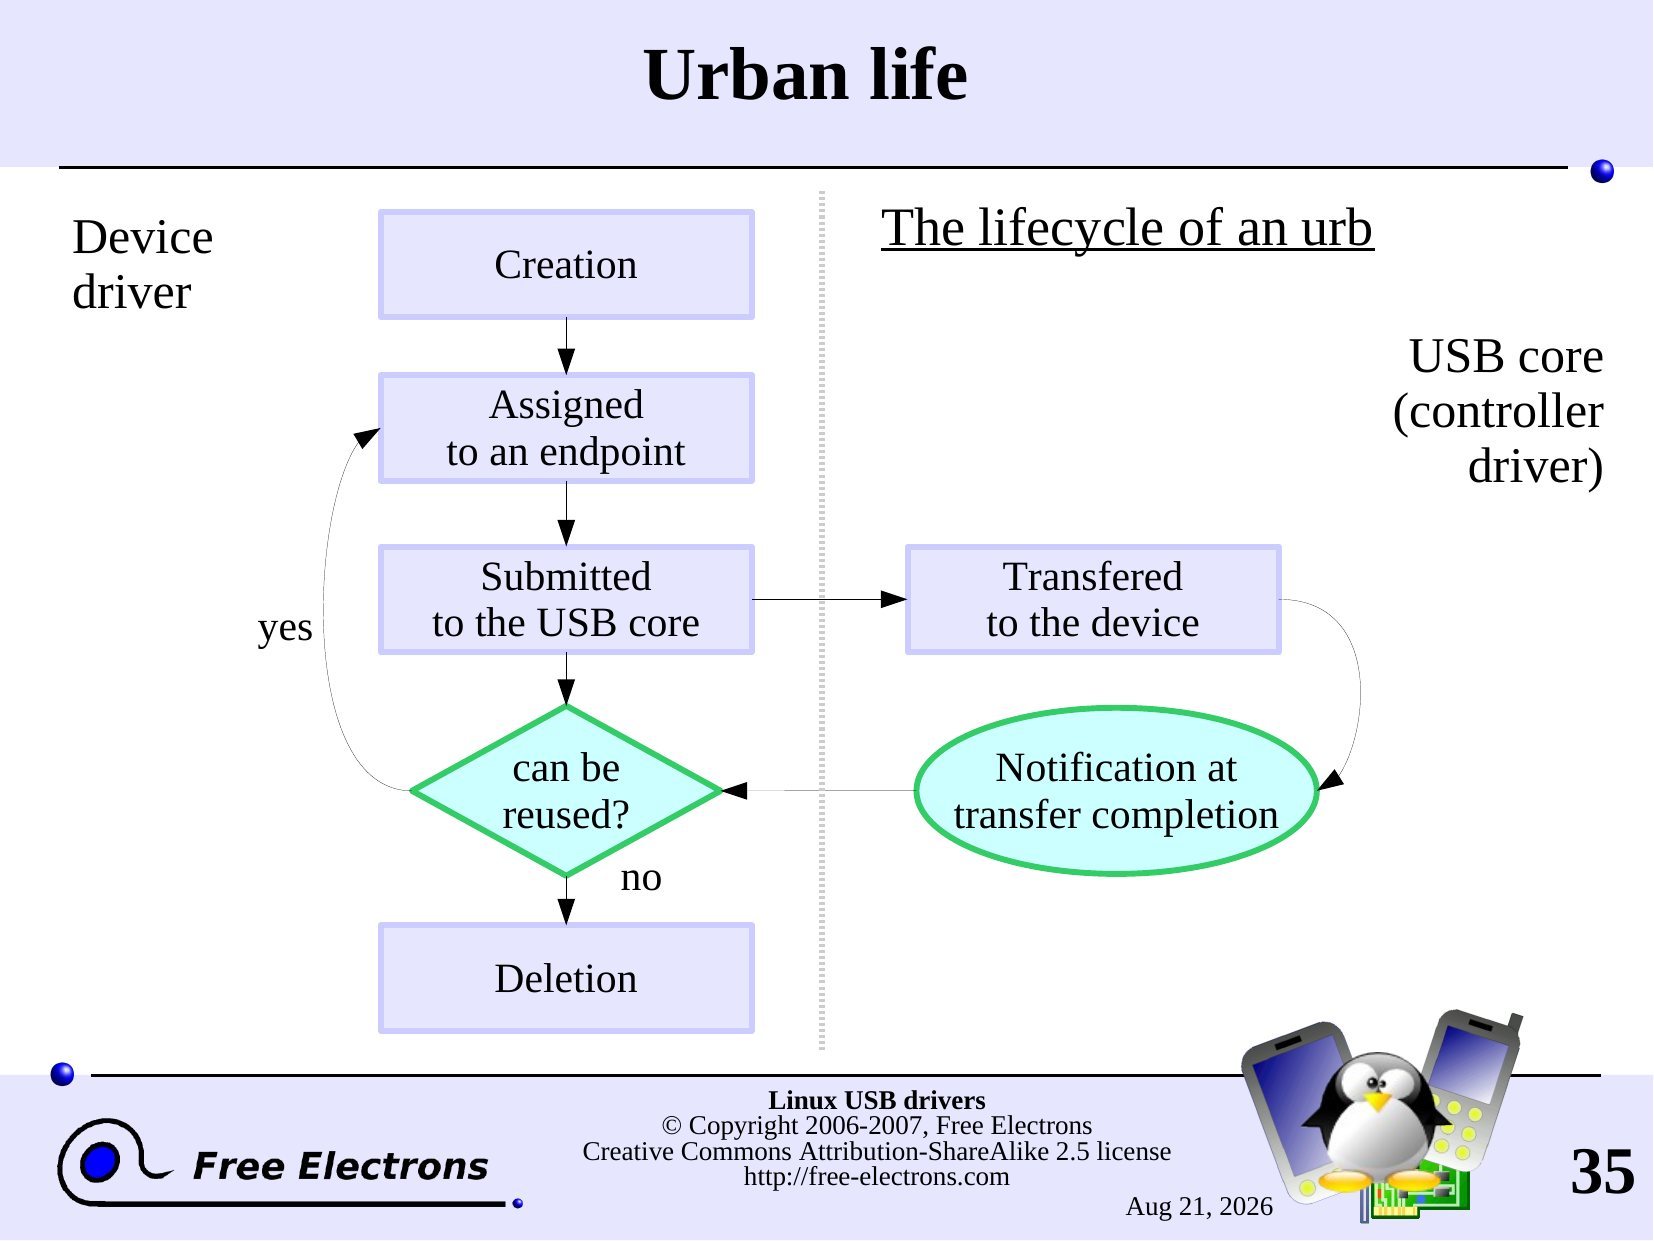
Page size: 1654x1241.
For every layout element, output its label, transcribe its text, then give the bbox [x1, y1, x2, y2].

text_box Assigned to an endpoint [380, 375, 752, 481]
text_box can be reused? [412, 706, 720, 876]
picture [1225, 983, 1538, 1241]
title Urban life [60, 25, 1551, 124]
text_box yes [257, 603, 314, 655]
text_box Device driver [72, 208, 215, 330]
picture [50, 1107, 527, 1216]
text_box Creation [380, 211, 752, 318]
text_box Deletion [380, 925, 752, 1031]
text_box Submitted to the USB core [380, 546, 752, 653]
text_box no [620, 853, 663, 905]
text_box Notification at transfer completion [916, 707, 1317, 874]
text_box Transfered to the device [907, 546, 1279, 653]
list The lifecycle of an urb [863, 196, 1426, 280]
text_box USB core (controller driver) [1392, 327, 1605, 510]
